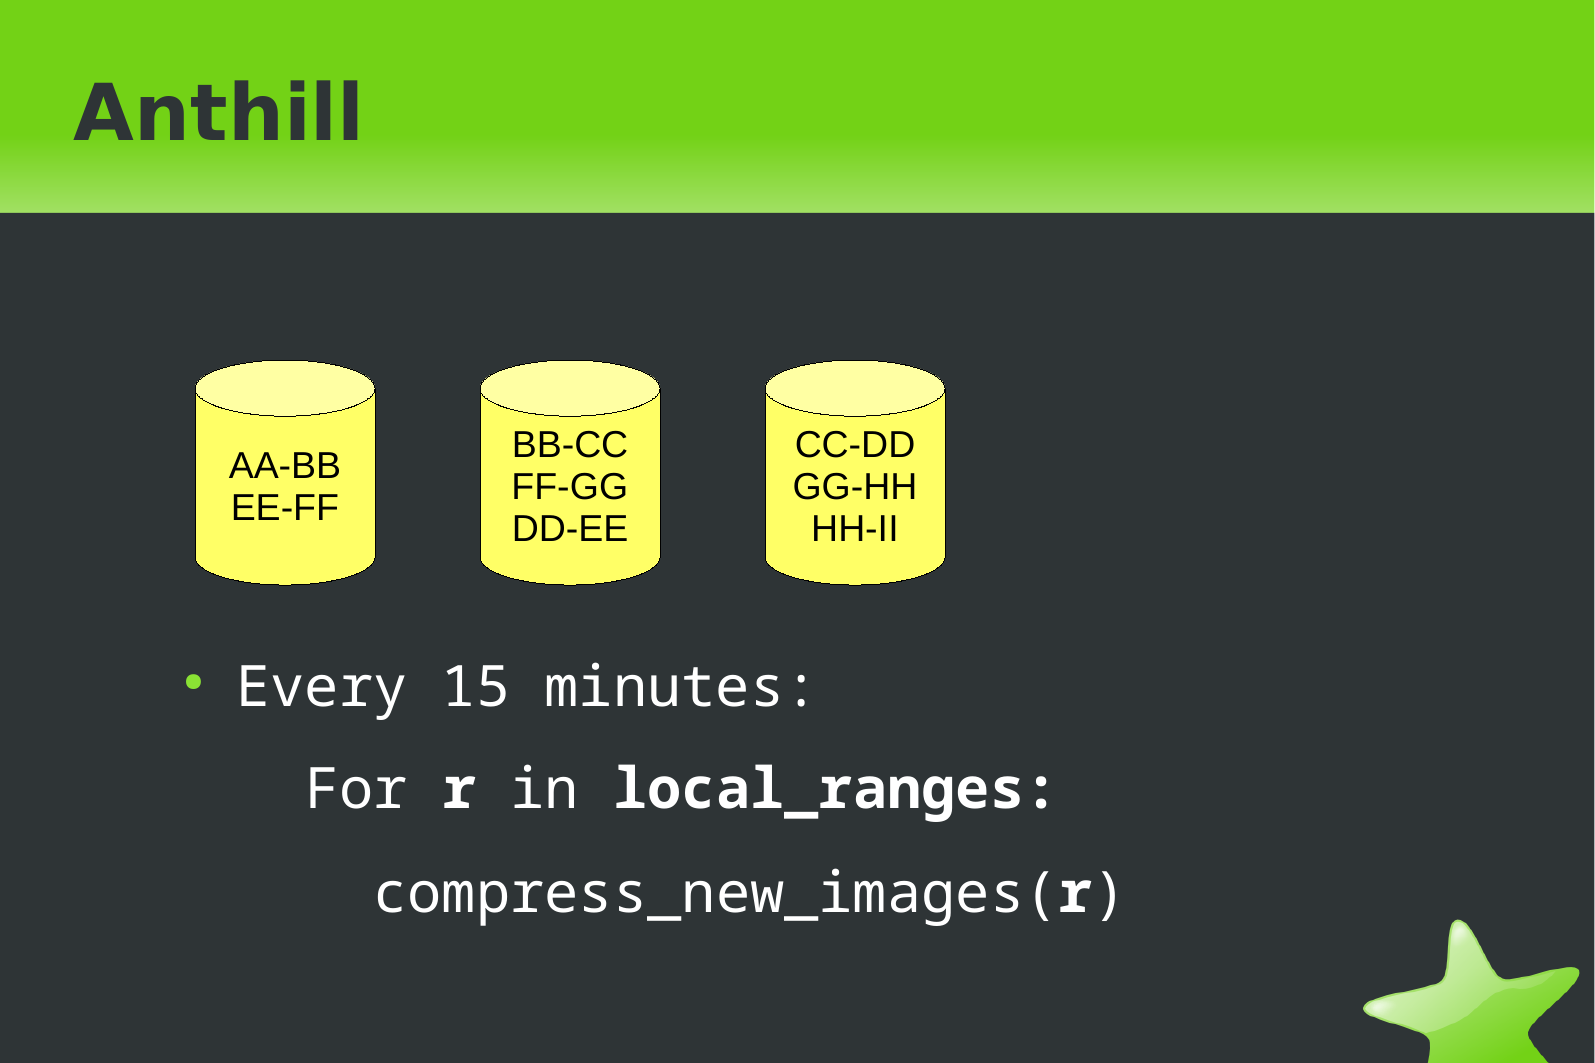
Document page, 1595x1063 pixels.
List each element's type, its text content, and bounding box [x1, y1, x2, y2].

text_box CC-DD GG-HH HH-II [765, 389, 946, 586]
picture [0, 0, 1595, 1063]
list Every 15 minutes: For r in local_ranges: compress_new_images(r) [105, 645, 1540, 946]
title Anthill [74, 25, 1510, 203]
text_box AA-BB EE-FF [195, 389, 376, 586]
text_box BB-CC FF-GG DD-EE [480, 389, 661, 586]
